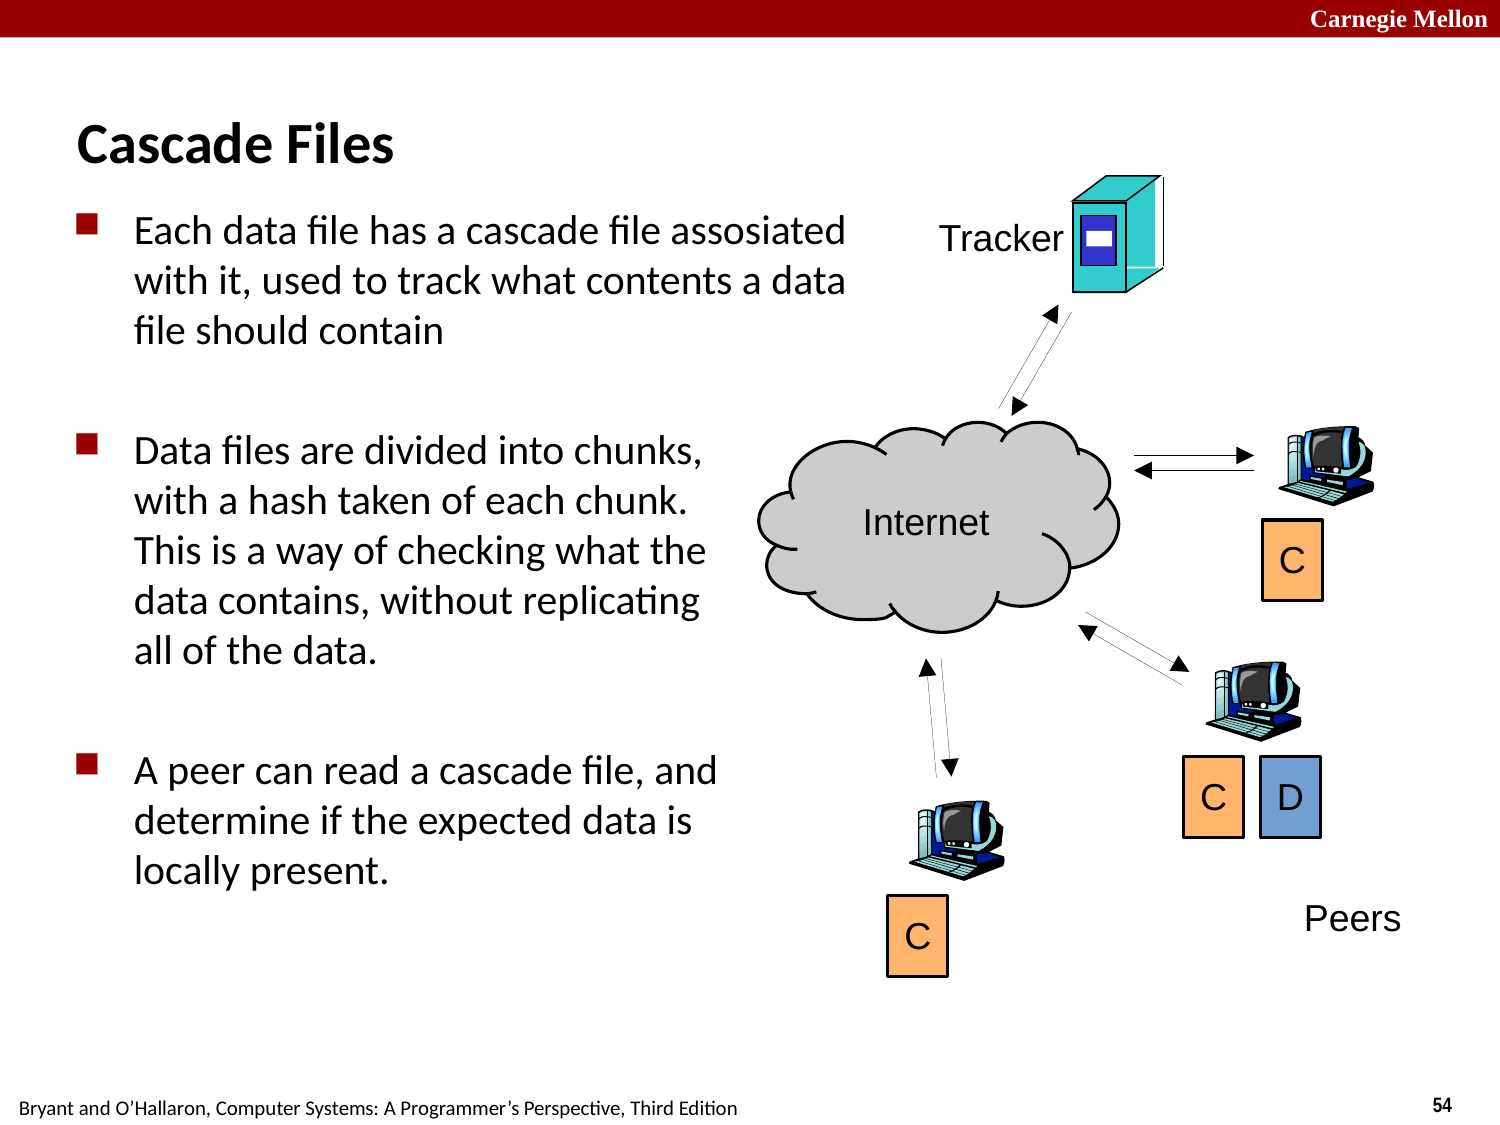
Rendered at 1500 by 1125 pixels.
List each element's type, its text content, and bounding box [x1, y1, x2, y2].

text_box Tracker [896, 200, 1107, 276]
text_box D [1260, 756, 1321, 838]
text_box C [1262, 519, 1323, 601]
chart [1278, 425, 1376, 507]
text_box Internet [758, 422, 1119, 633]
list Each data file has a cascade file assosiated with it, used to track what contents a data file should contain Data files are divided into chunks, with a hash taken of each chunk. This is a way of checking what the data contains, without replicating all of the data. A peer can read a cascade file, and determine if the expected data is locally present. [62, 195, 1358, 631]
title Cascade Files [62, 93, 1297, 188]
text_box C [887, 895, 948, 977]
text_box [1072, 175, 1160, 294]
text_box Peers [1247, 880, 1458, 956]
text_box C [1183, 756, 1244, 838]
chart [908, 800, 1007, 881]
chart [1205, 660, 1303, 742]
